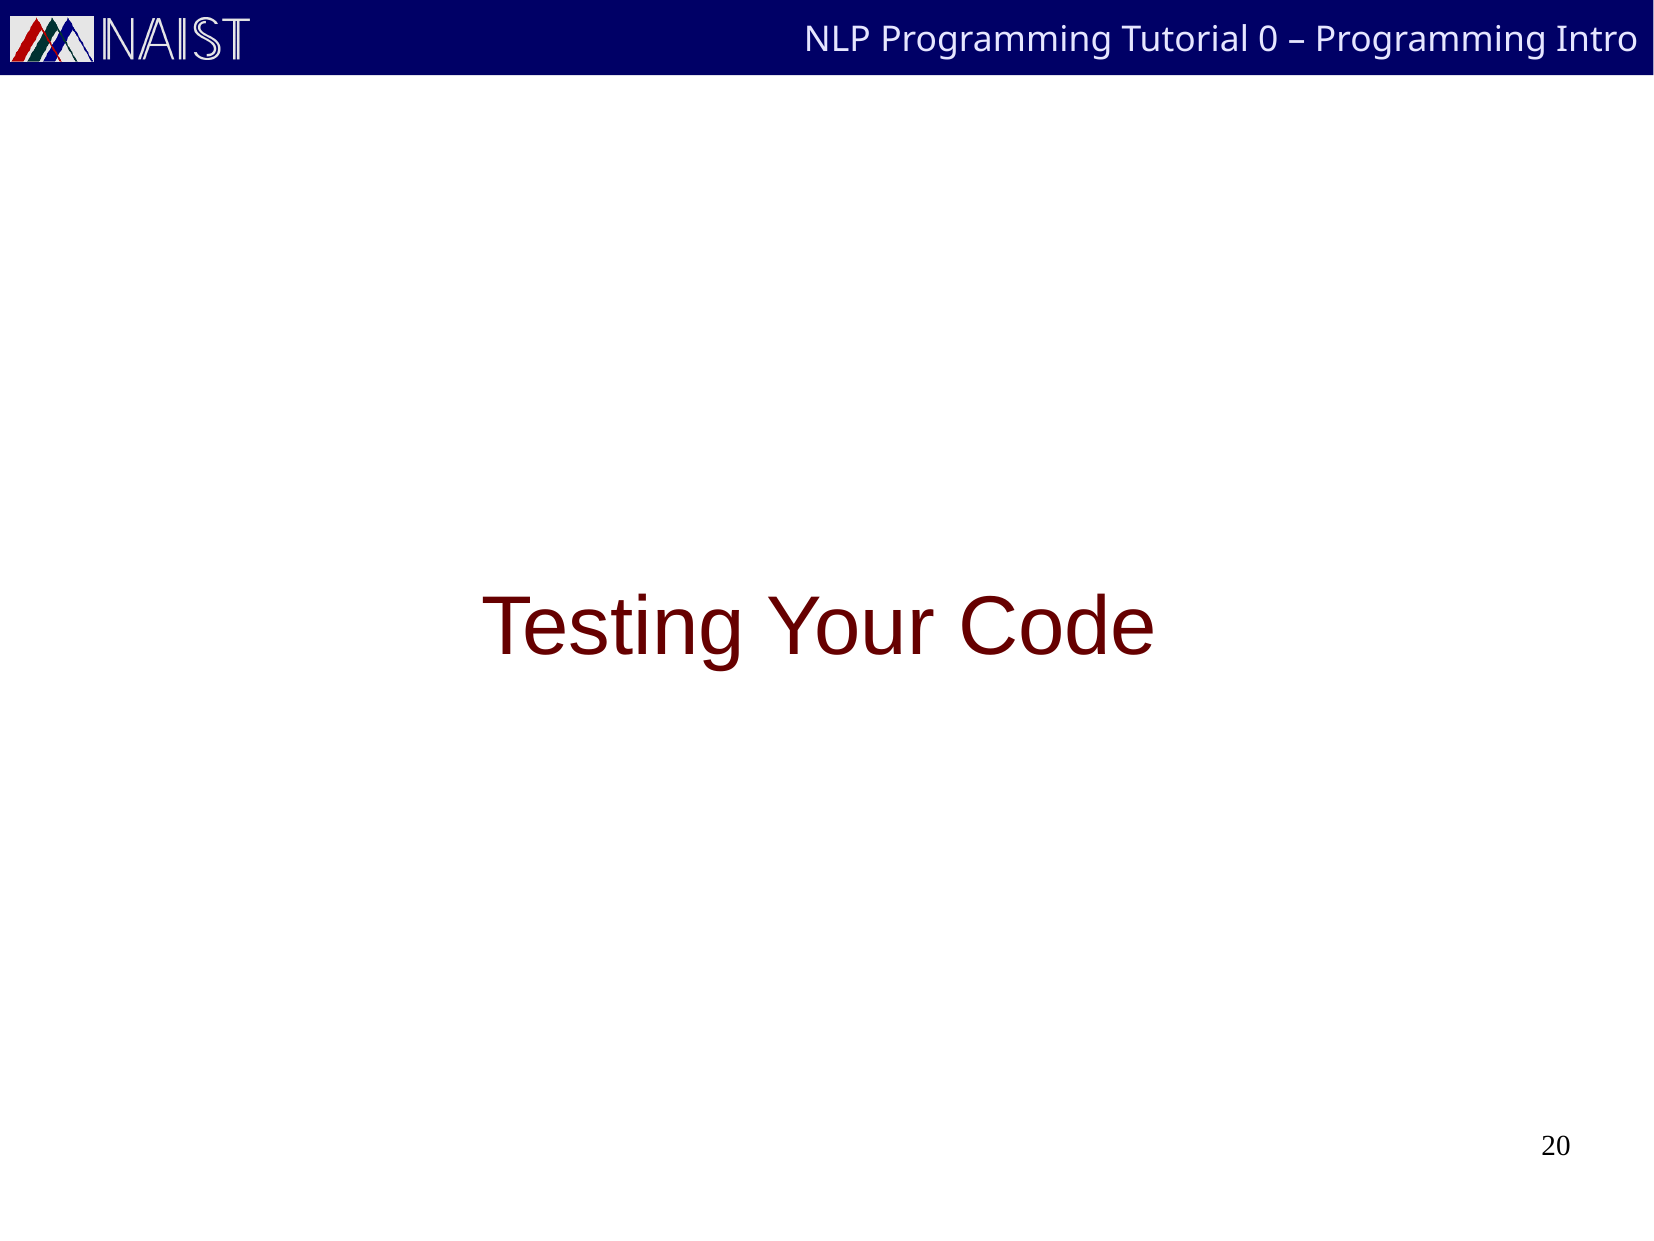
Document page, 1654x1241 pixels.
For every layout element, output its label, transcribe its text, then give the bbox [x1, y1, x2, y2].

title Testing Your Code [75, 529, 1564, 722]
picture [10, 16, 94, 62]
picture [102, 17, 251, 60]
